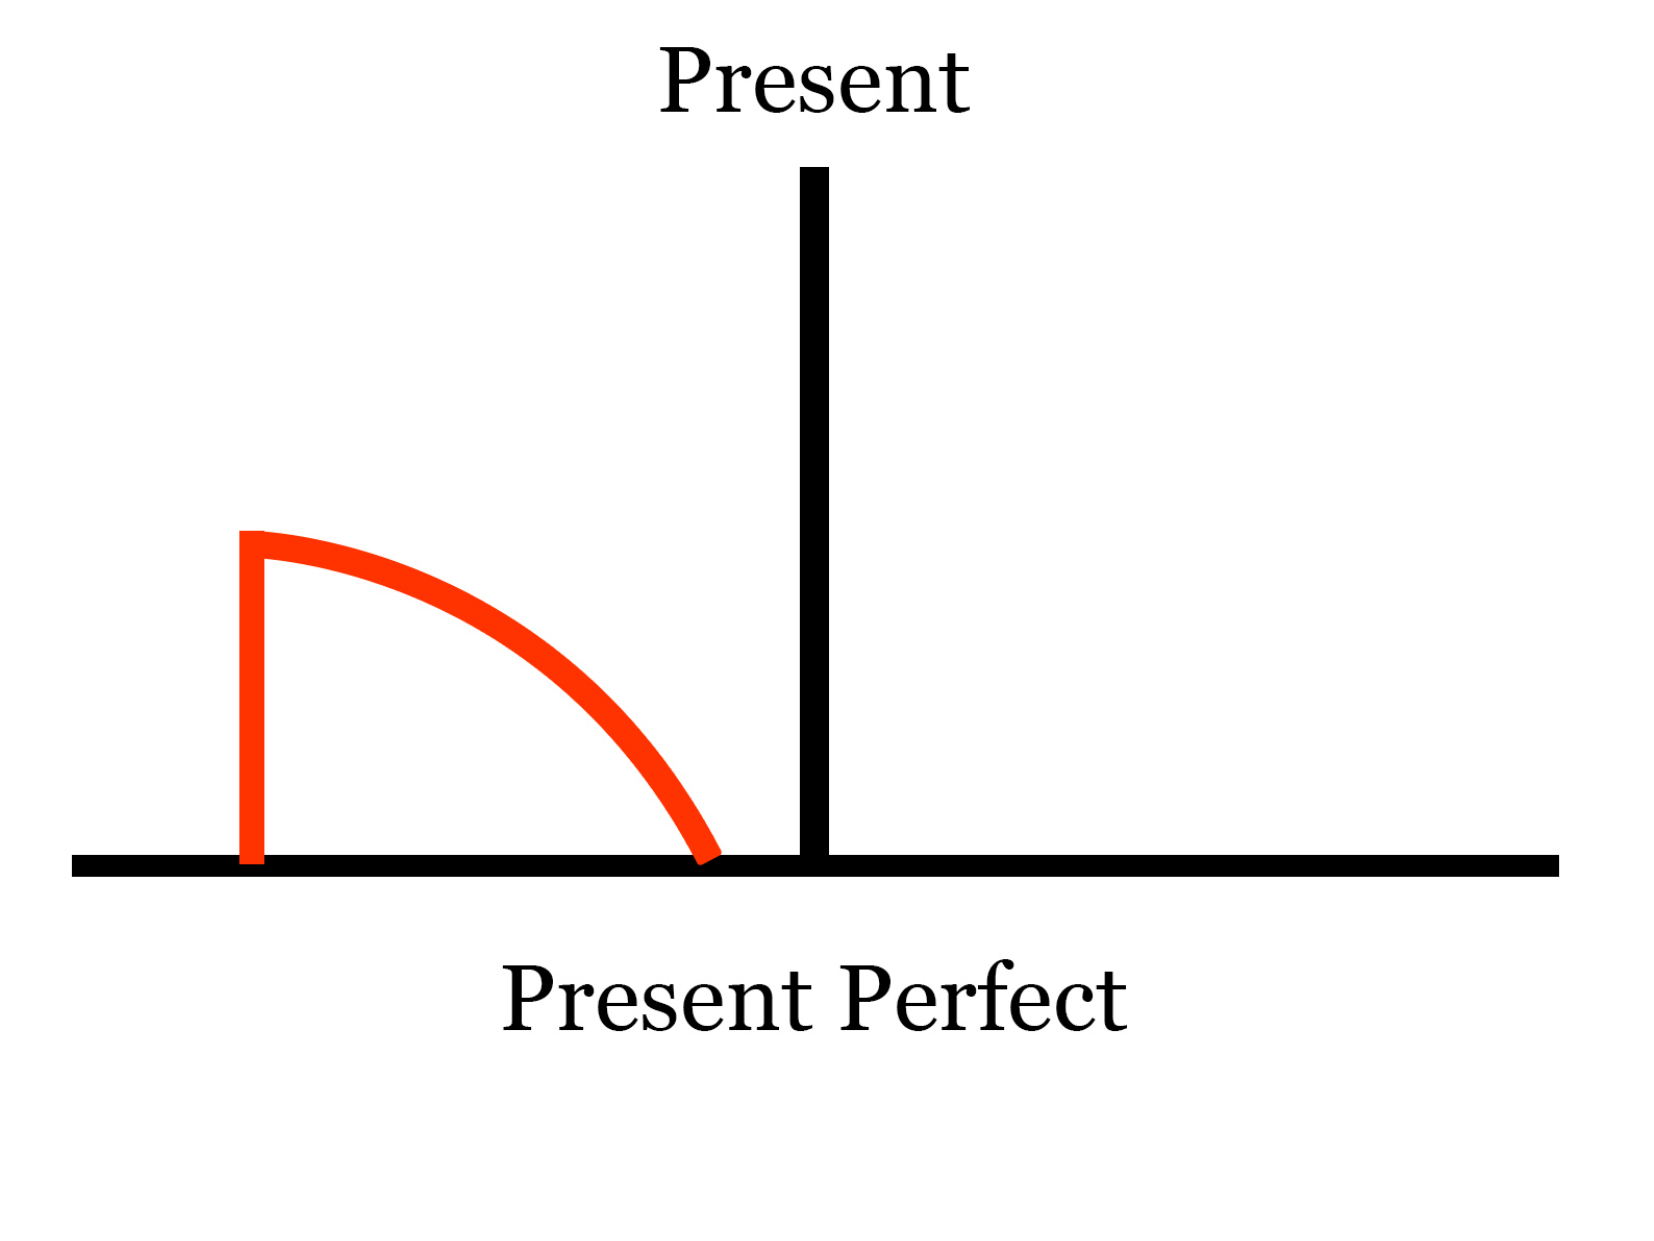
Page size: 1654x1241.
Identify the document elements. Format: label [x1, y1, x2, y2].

text_box [71, 31, 1560, 1140]
